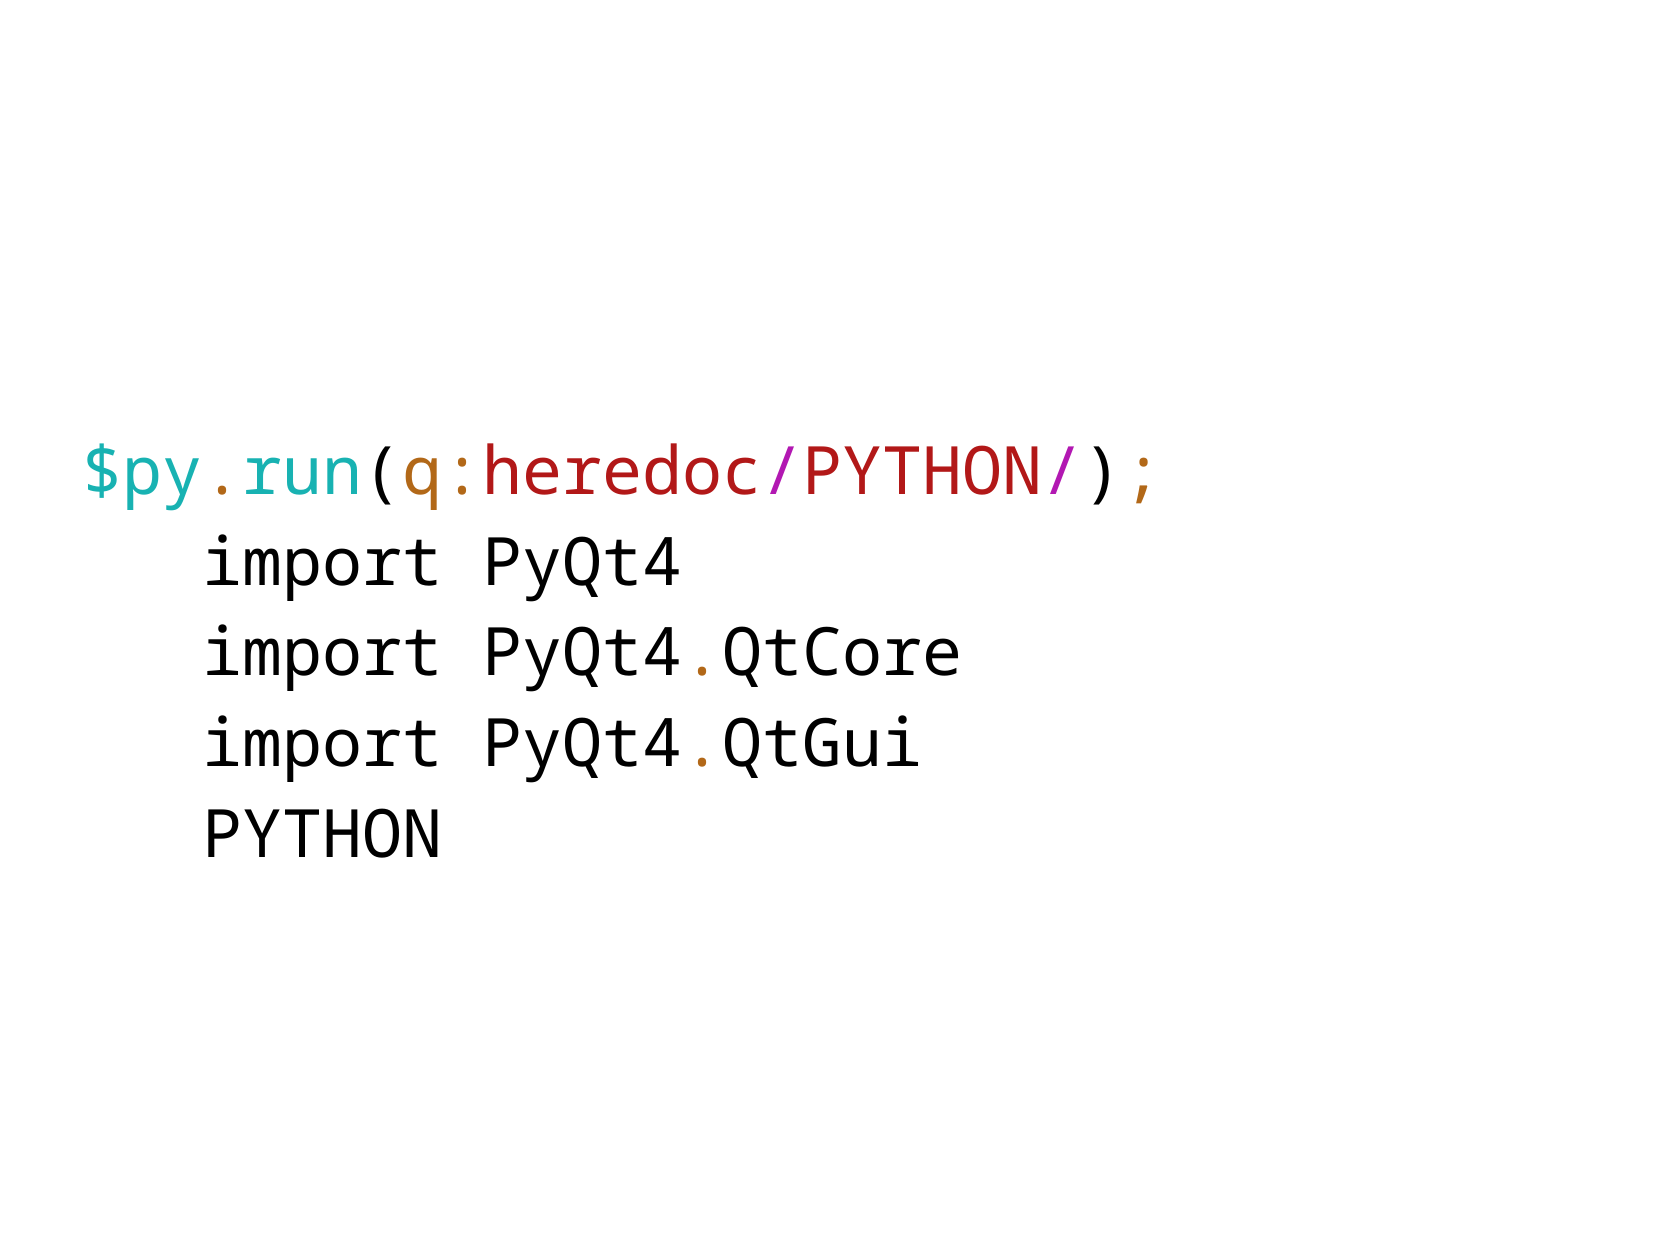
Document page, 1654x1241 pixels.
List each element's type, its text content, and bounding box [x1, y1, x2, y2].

subtitle $py.run(q:heredoc/PYTHON/); import PyQt4 import PyQt4.QtCore import PyQt4.QtGui PYTHON [82, 290, 1571, 1010]
